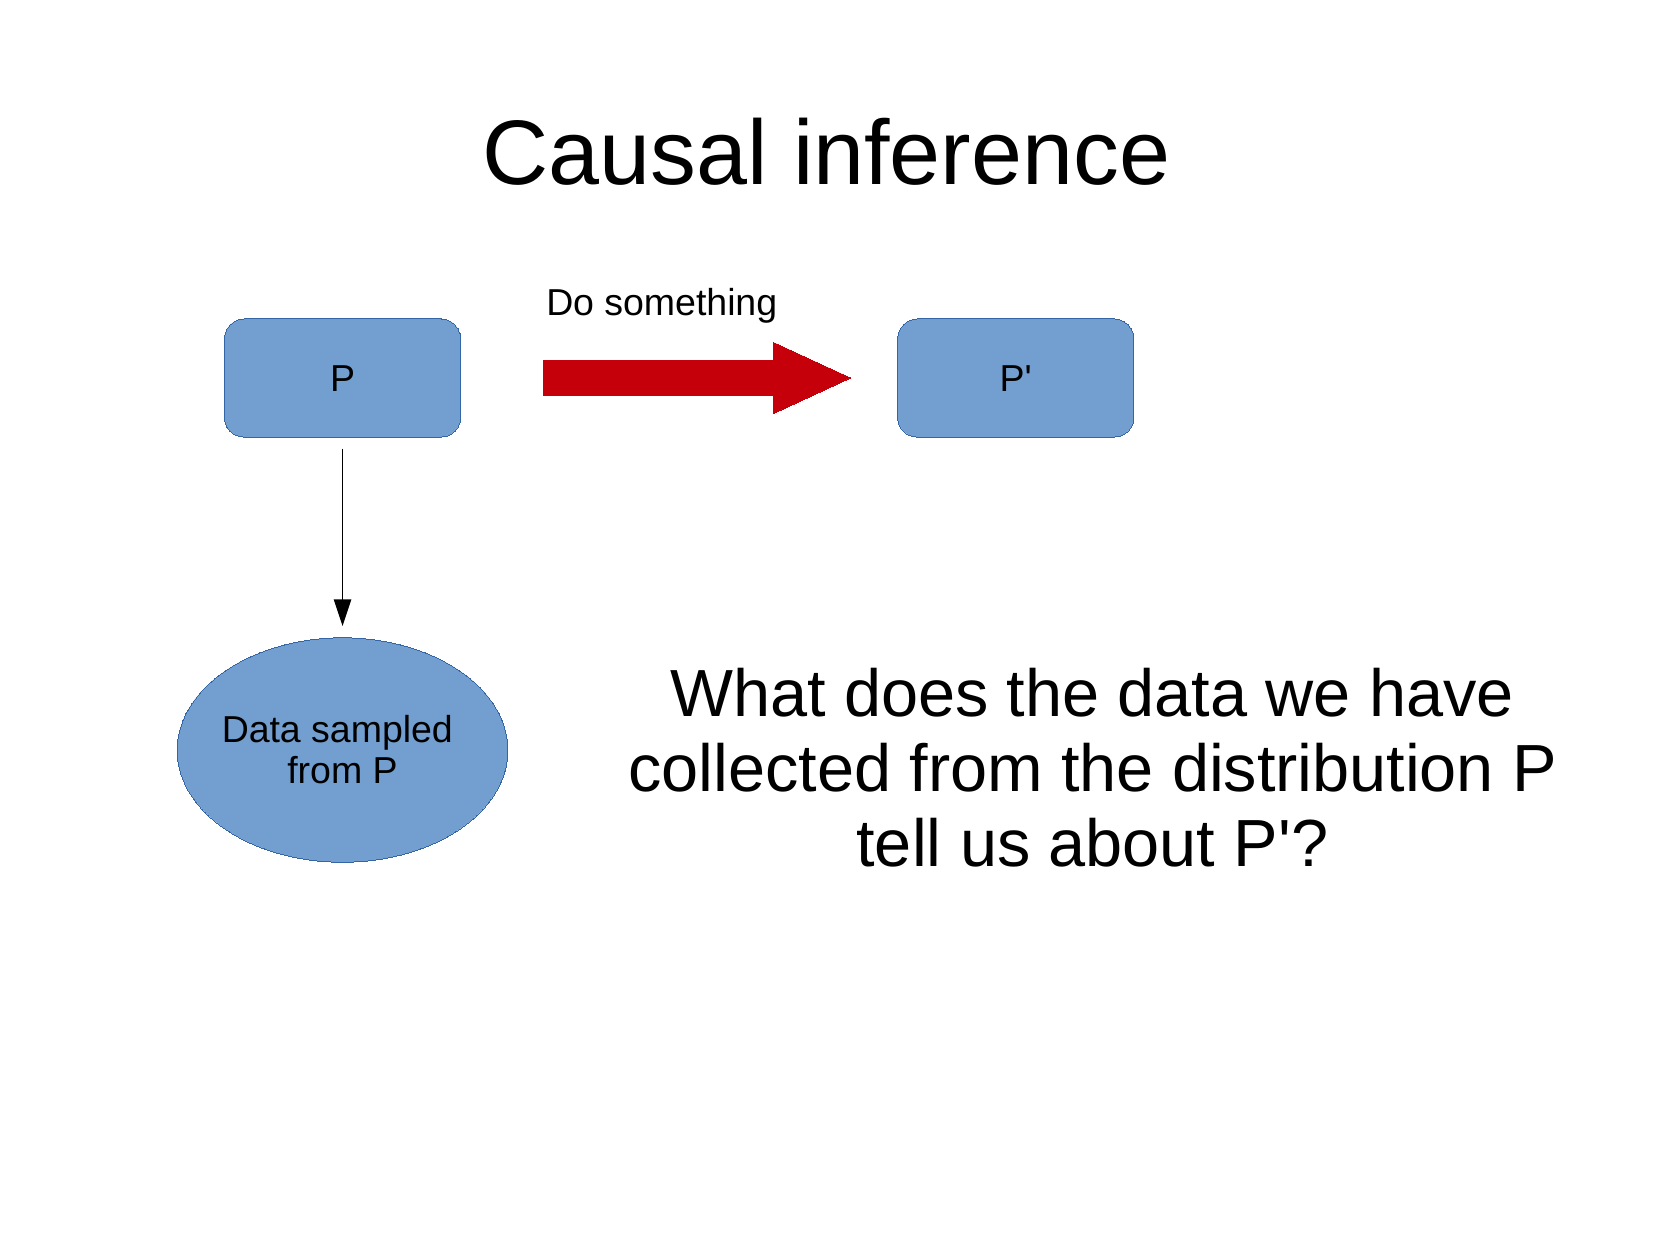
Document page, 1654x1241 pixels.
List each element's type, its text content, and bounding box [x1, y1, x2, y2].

title Causal inference [82, 49, 1571, 257]
subtitle What does the data we have collected from the distribution P tell us about P'? [578, 639, 1607, 898]
text_box P [224, 318, 461, 438]
text_box P' [897, 318, 1134, 438]
text_box Do something [531, 273, 886, 331]
text_box Data sampled from P [177, 637, 508, 863]
text_box [543, 342, 851, 414]
